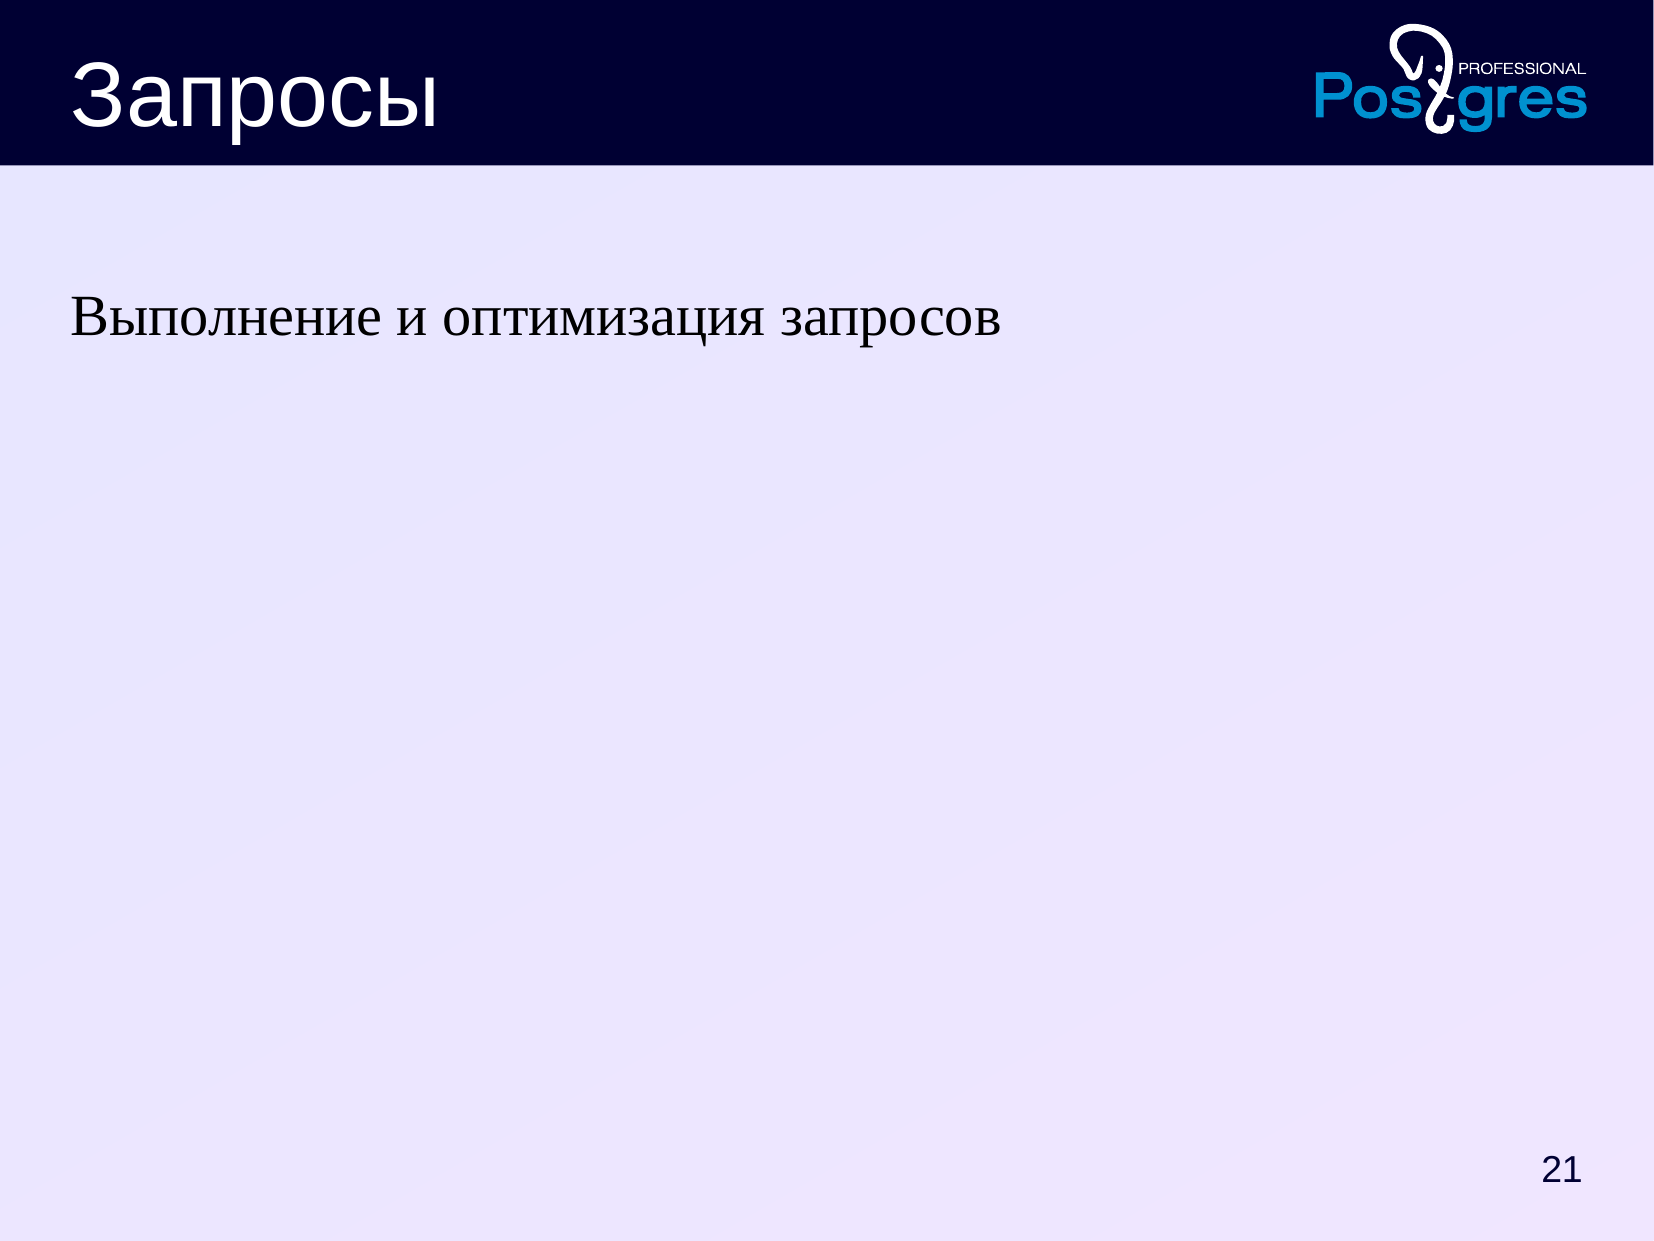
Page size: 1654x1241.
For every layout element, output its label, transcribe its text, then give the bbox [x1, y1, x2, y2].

title Запросы [70, 43, 1241, 147]
list Выполнение и оптимизация запросов [70, 283, 1559, 1125]
